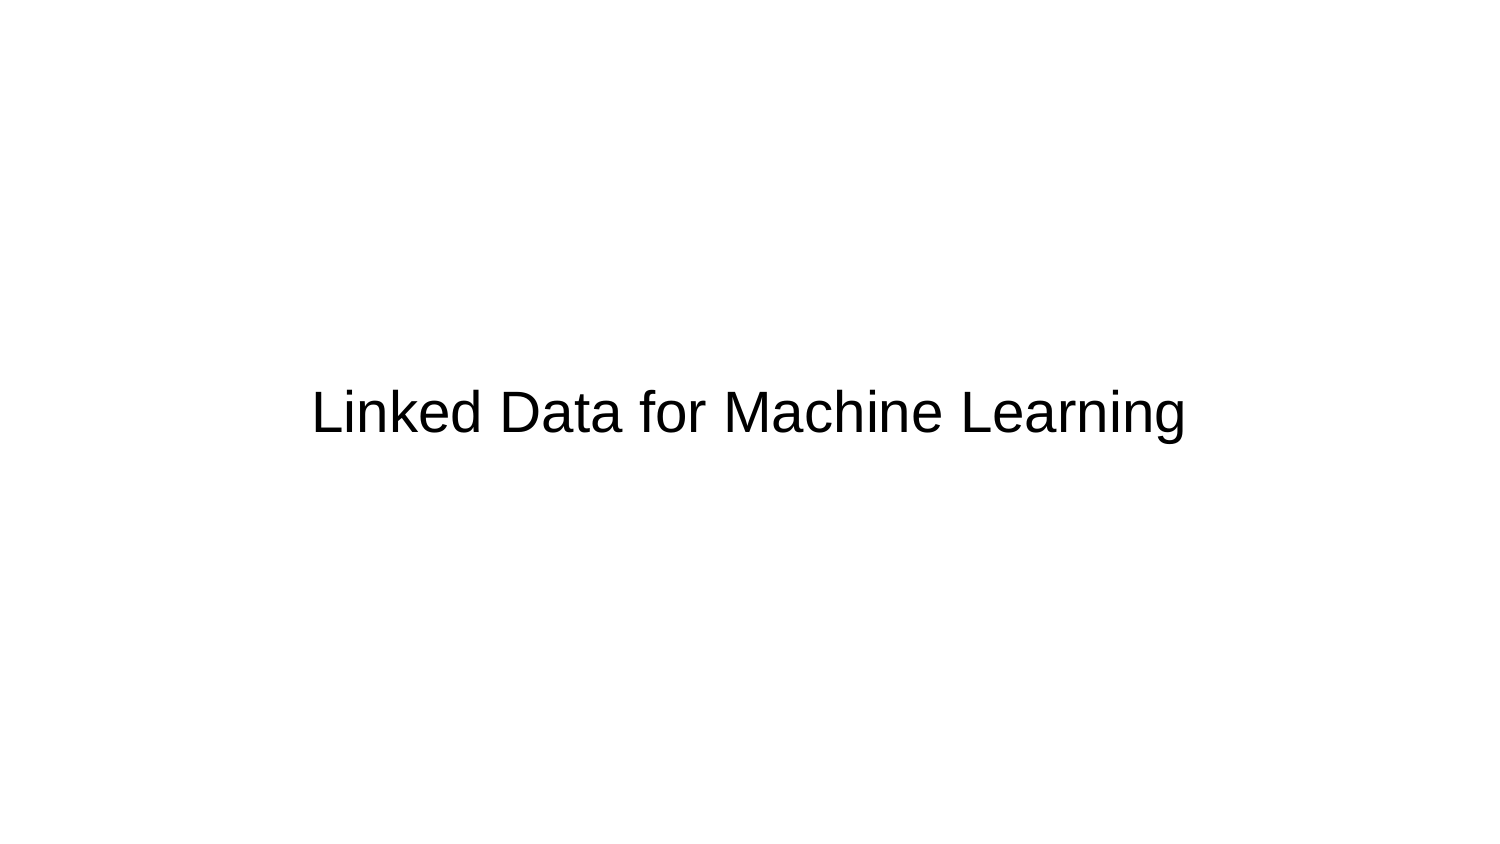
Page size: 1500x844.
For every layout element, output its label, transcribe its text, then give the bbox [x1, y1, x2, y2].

title Linked Data for Machine Learning [51, 122, 1449, 459]
